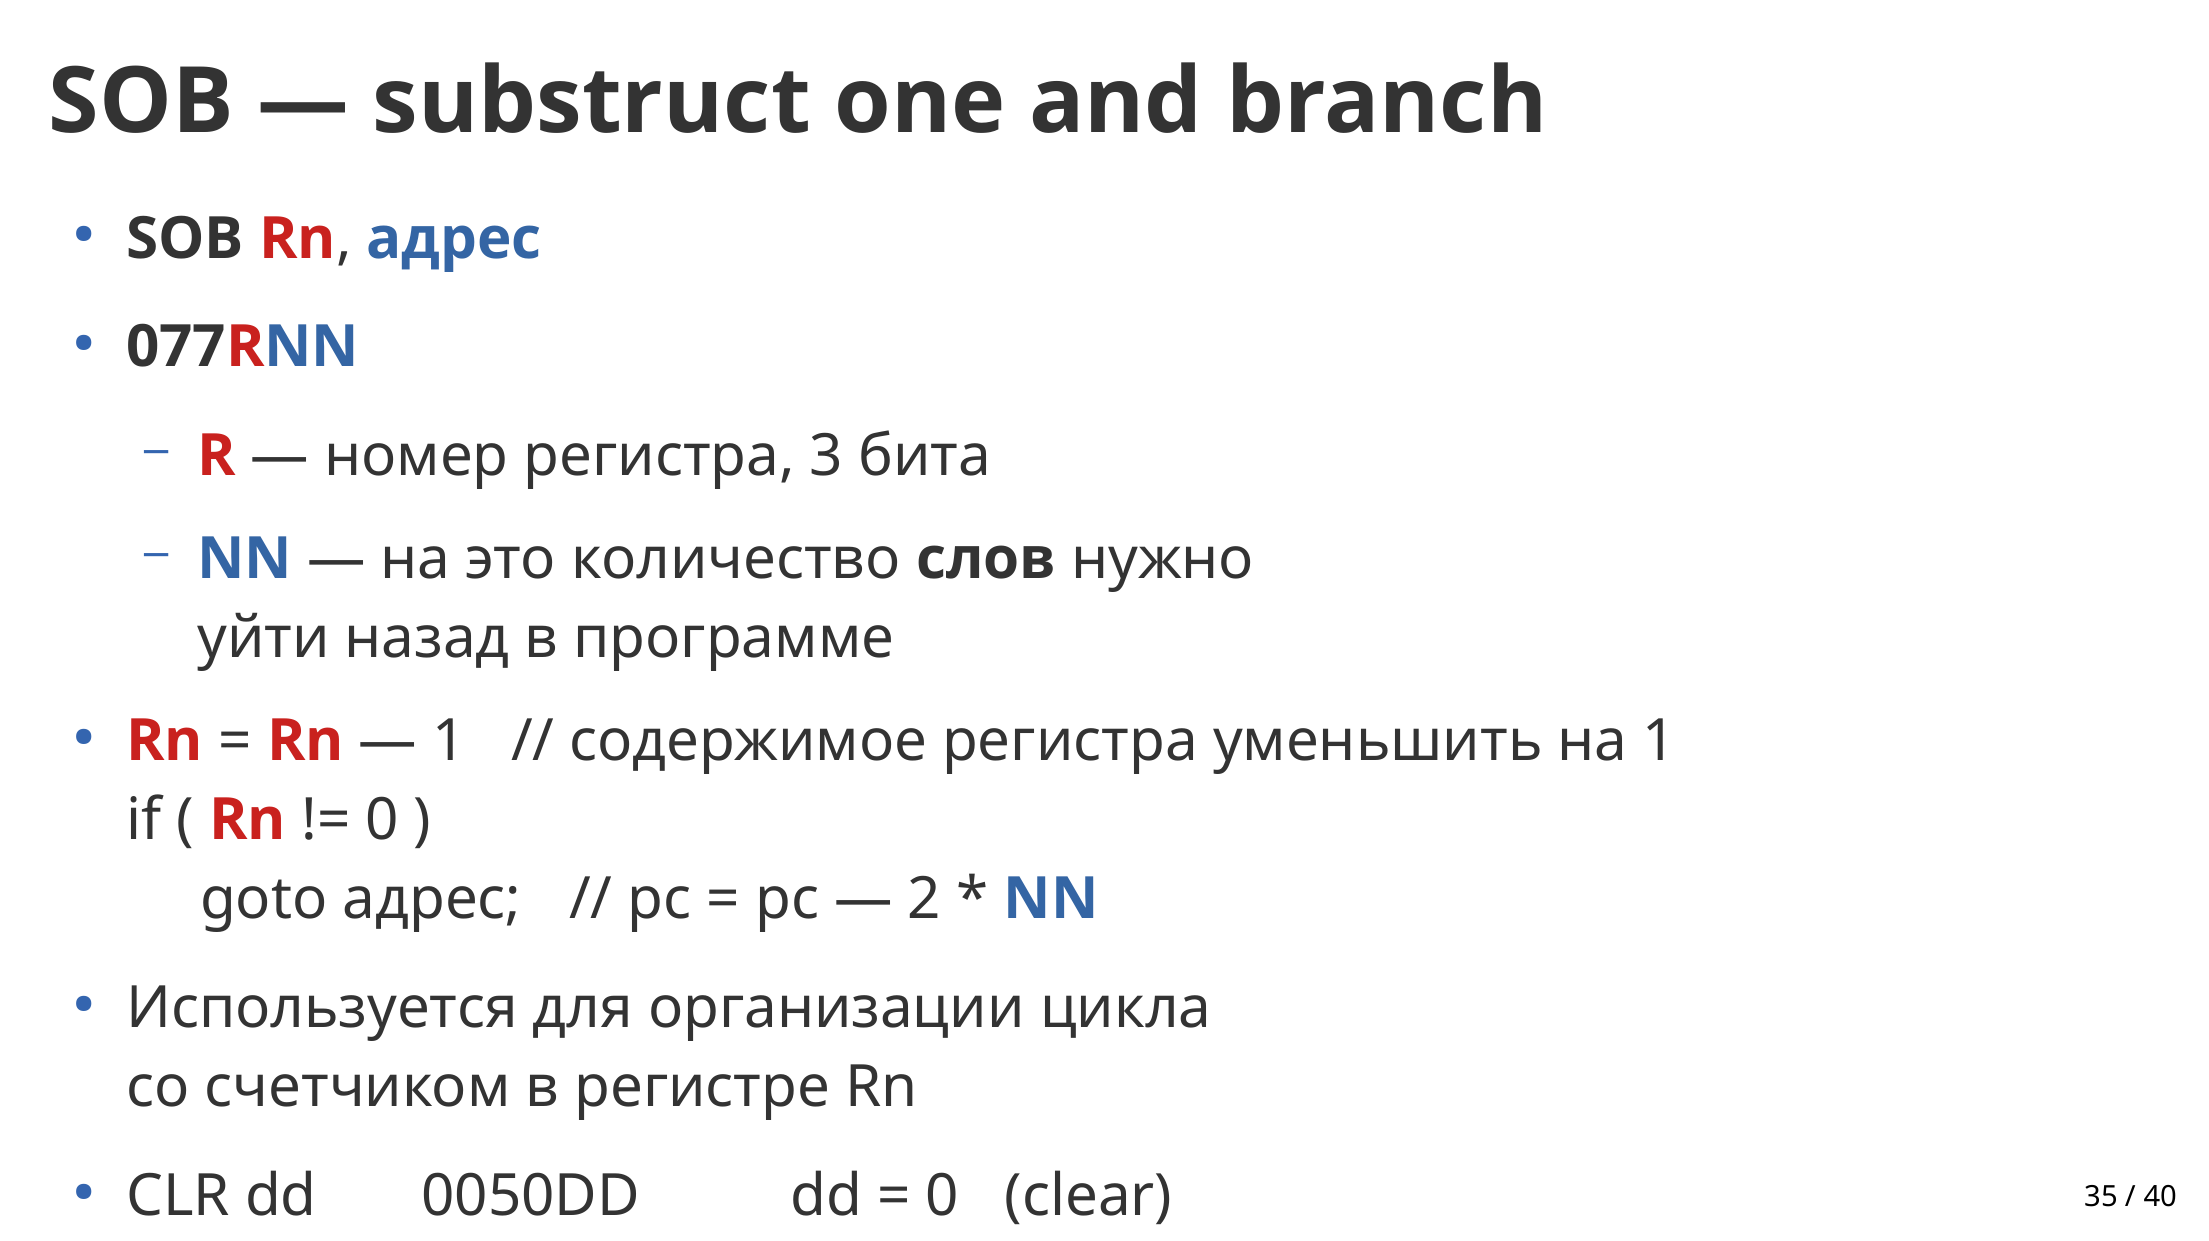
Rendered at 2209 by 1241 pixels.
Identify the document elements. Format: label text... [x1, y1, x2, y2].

title SOB — substruct one and branch [48, 34, 2174, 160]
list SOB Rn, адрес 077RNN R — номер регистра, 3 бита NN — на это количество слов нужно уйти назад в программе Rn = Rn — 1 // содержимое регистра уменьшить на 1 if ( Rn != 0 ) goto адрес; // pc = pc — 2 * NN Используется для организации цикла со счетчиком в регистре Rn CLR dd 0050DD dd = 0 (clear) [55, 195, 1690, 1177]
